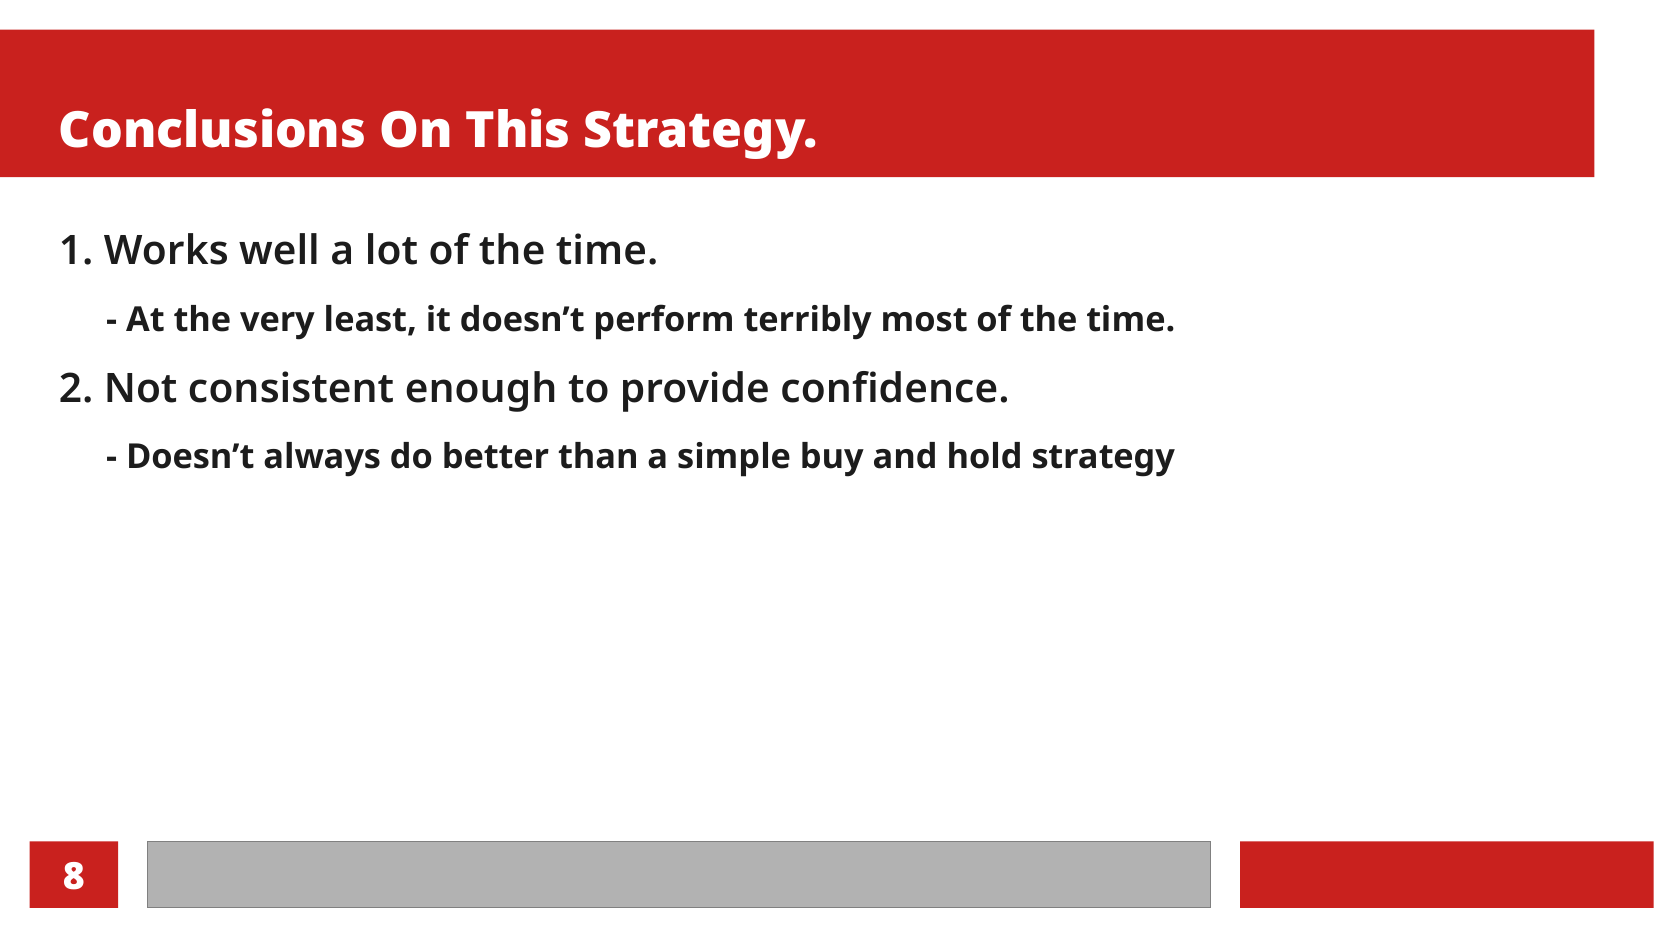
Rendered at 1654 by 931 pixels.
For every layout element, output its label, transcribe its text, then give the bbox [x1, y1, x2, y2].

title Conclusions On This Strategy. [59, 44, 1595, 163]
list 1. Works well a lot of the time. - At the very least, it doesn’t perform terribly most of the time. 2. Not consistent enough to provide confidence. - Doesn’t always do better than a simple buy and hold strategy [59, 221, 1565, 798]
